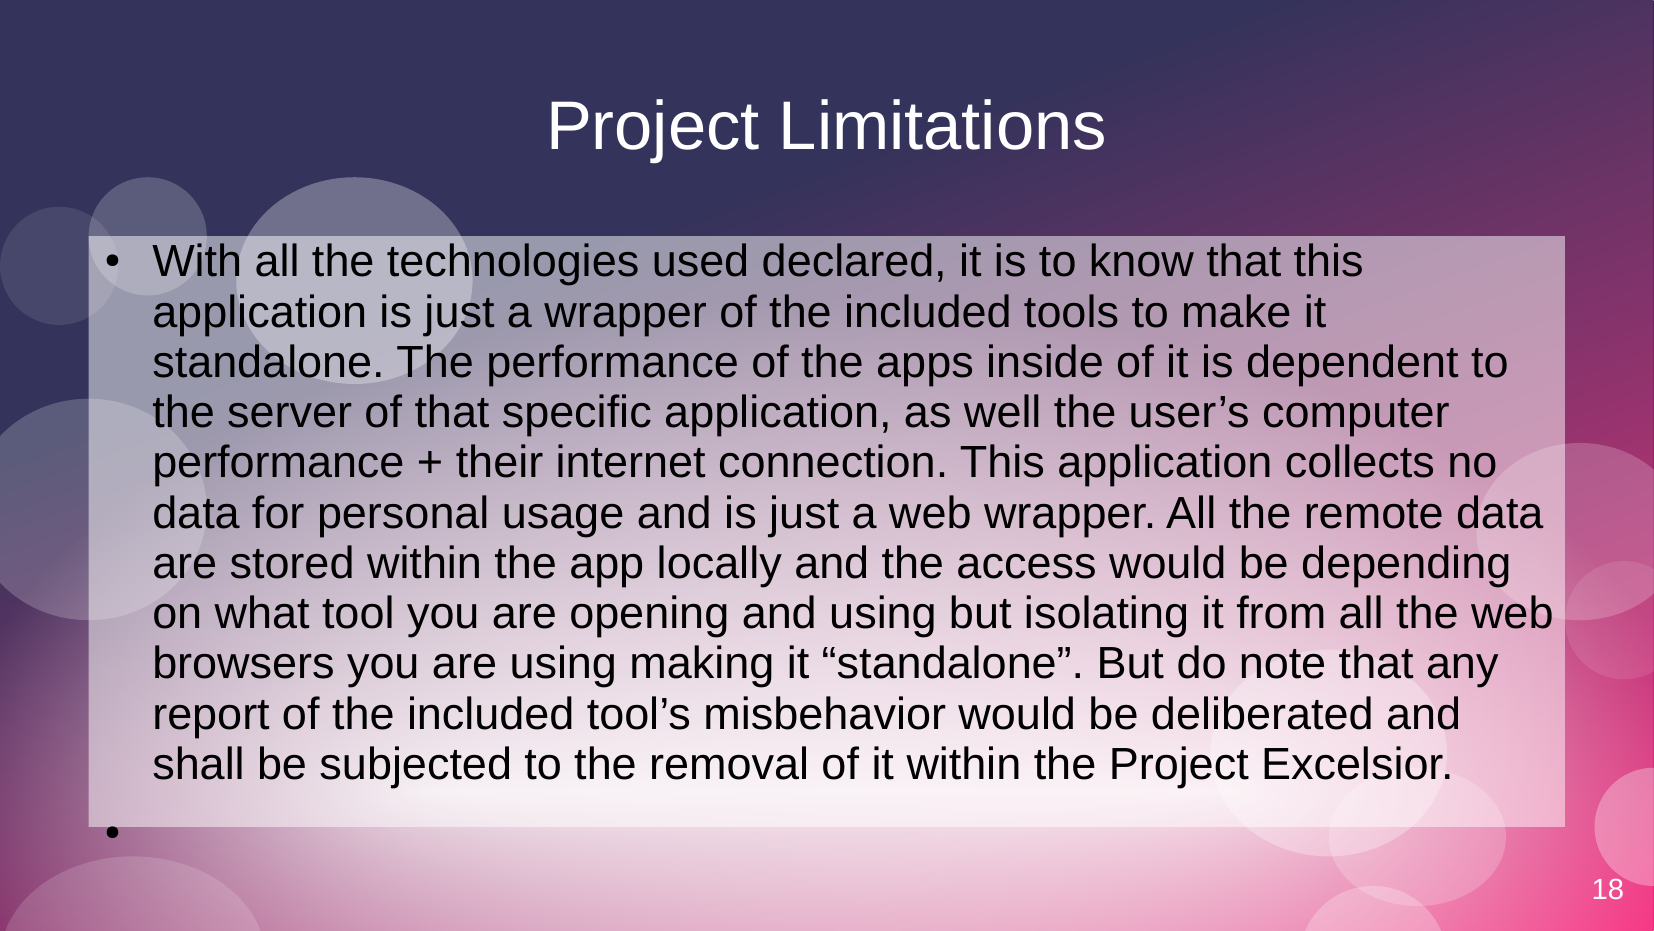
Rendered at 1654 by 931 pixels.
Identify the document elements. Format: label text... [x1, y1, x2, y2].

list With all the technologies used declared, it is to know that this application is just a wrapper of the included tools to make it standalone. The performance of the apps inside of it is dependent to the server of that specific application, as well the user’s computer performance + their internet connection. This application collects no data for personal usage and is just a web wrapper. All the remote data are stored within the app locally and the access would be depending on what tool you are opening and using but isolating it from all the web browsers you are using making it “standalone”. But do note that any report of the included tool’s misbehavior would be deliberated and shall be subjected to the removal of it within the Project Excelsior. [88, 236, 1565, 827]
title Project Limitations [88, 44, 1565, 207]
